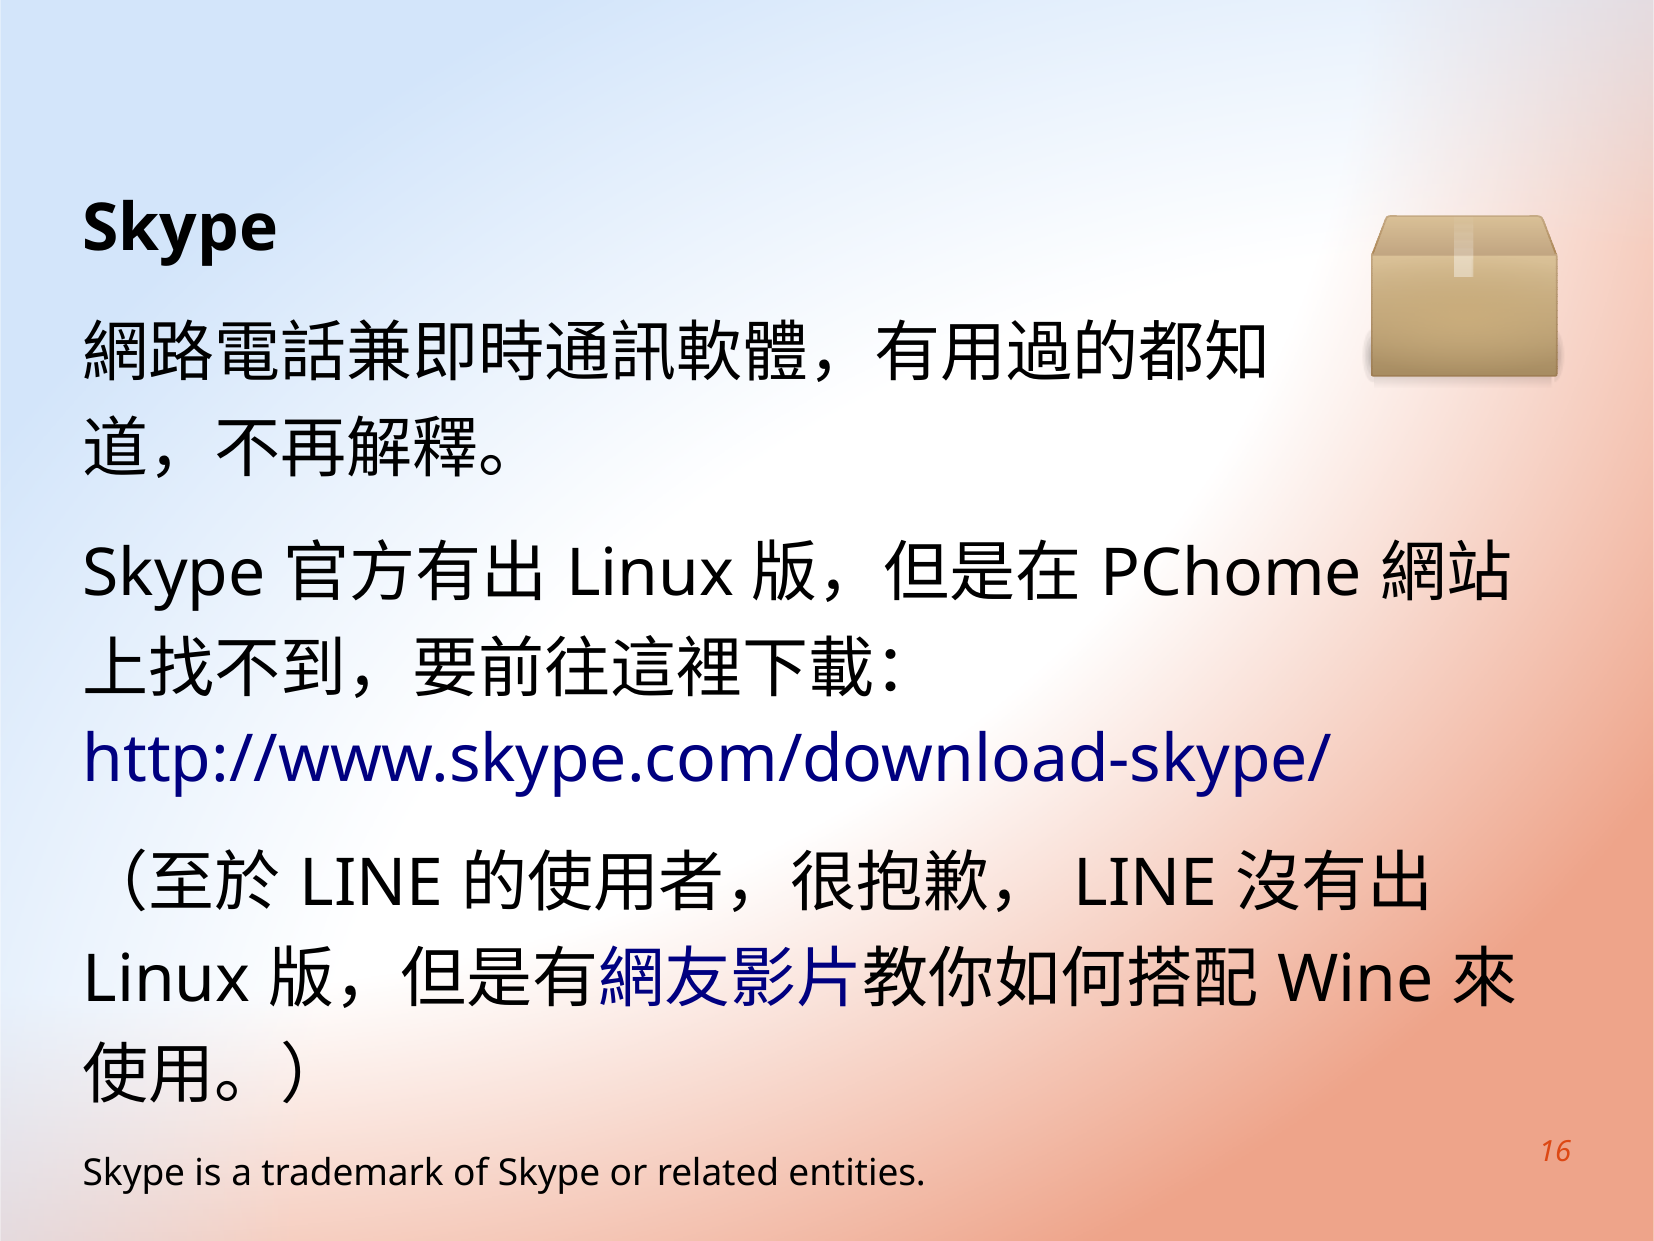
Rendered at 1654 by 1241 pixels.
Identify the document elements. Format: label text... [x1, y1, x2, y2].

list Skype 網路電話兼即時通訊軟體，有用過的都知 道，不再解釋。 Skype官方有出Linux版，但是在PChome網站上找不到，要前往這裡下載： http://www.skype.com/download-skype/ （至於LINE的使用者，很抱歉，LINE沒有出Linux版，但是有網友影片教你如何搭配Wine來使用。） Skype is a trademark of Skype or related entities. [82, 180, 1571, 1201]
picture [0, 0, 1654, 1241]
